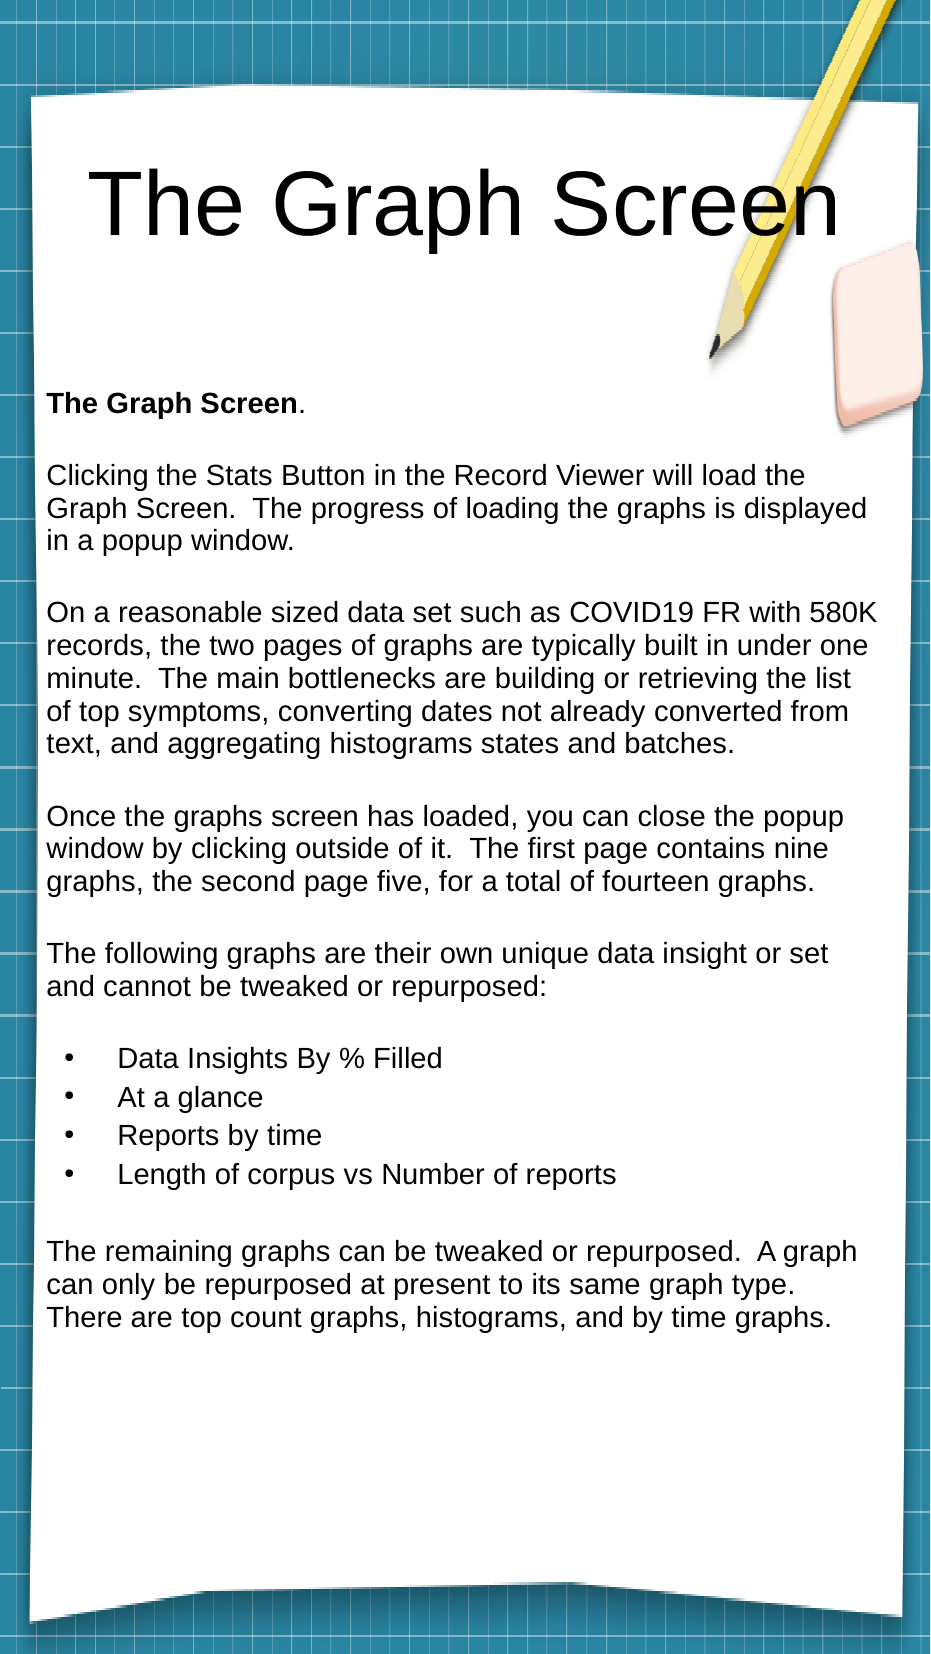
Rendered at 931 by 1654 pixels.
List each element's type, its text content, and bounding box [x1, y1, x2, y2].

list The Graph Screen. Clicking the Stats Button in the Record Viewer will load the Graph Screen. The progress of loading the graphs is displayed in a popup window. On a reasonable sized data set such as COVID19 FR with 580K records, the two pages of graphs are typically built in under one minute. The main bottlenecks are building or retrieving the list of top symptoms, converting dates not already converted from text, and aggregating histograms states and batches. Once the graphs screen has loaded, you can close the popup window by clicking outside of it. The first page contains nine graphs, the second page five, for a total of fourteen graphs. The following graphs are their own unique data insight or set and cannot be tweaked or repurposed: Data Insights By % Filled At a glance Reports by time Length of corpus vs Number of reports The remaining graphs can be tweaked or repurposed. A graph can only be repurposed at present to its same graph type. There are top count graphs, histograms, and by time graphs. [46, 386, 884, 1346]
picture [0, 0, 931, 1654]
title The Graph Screen [46, 65, 884, 342]
